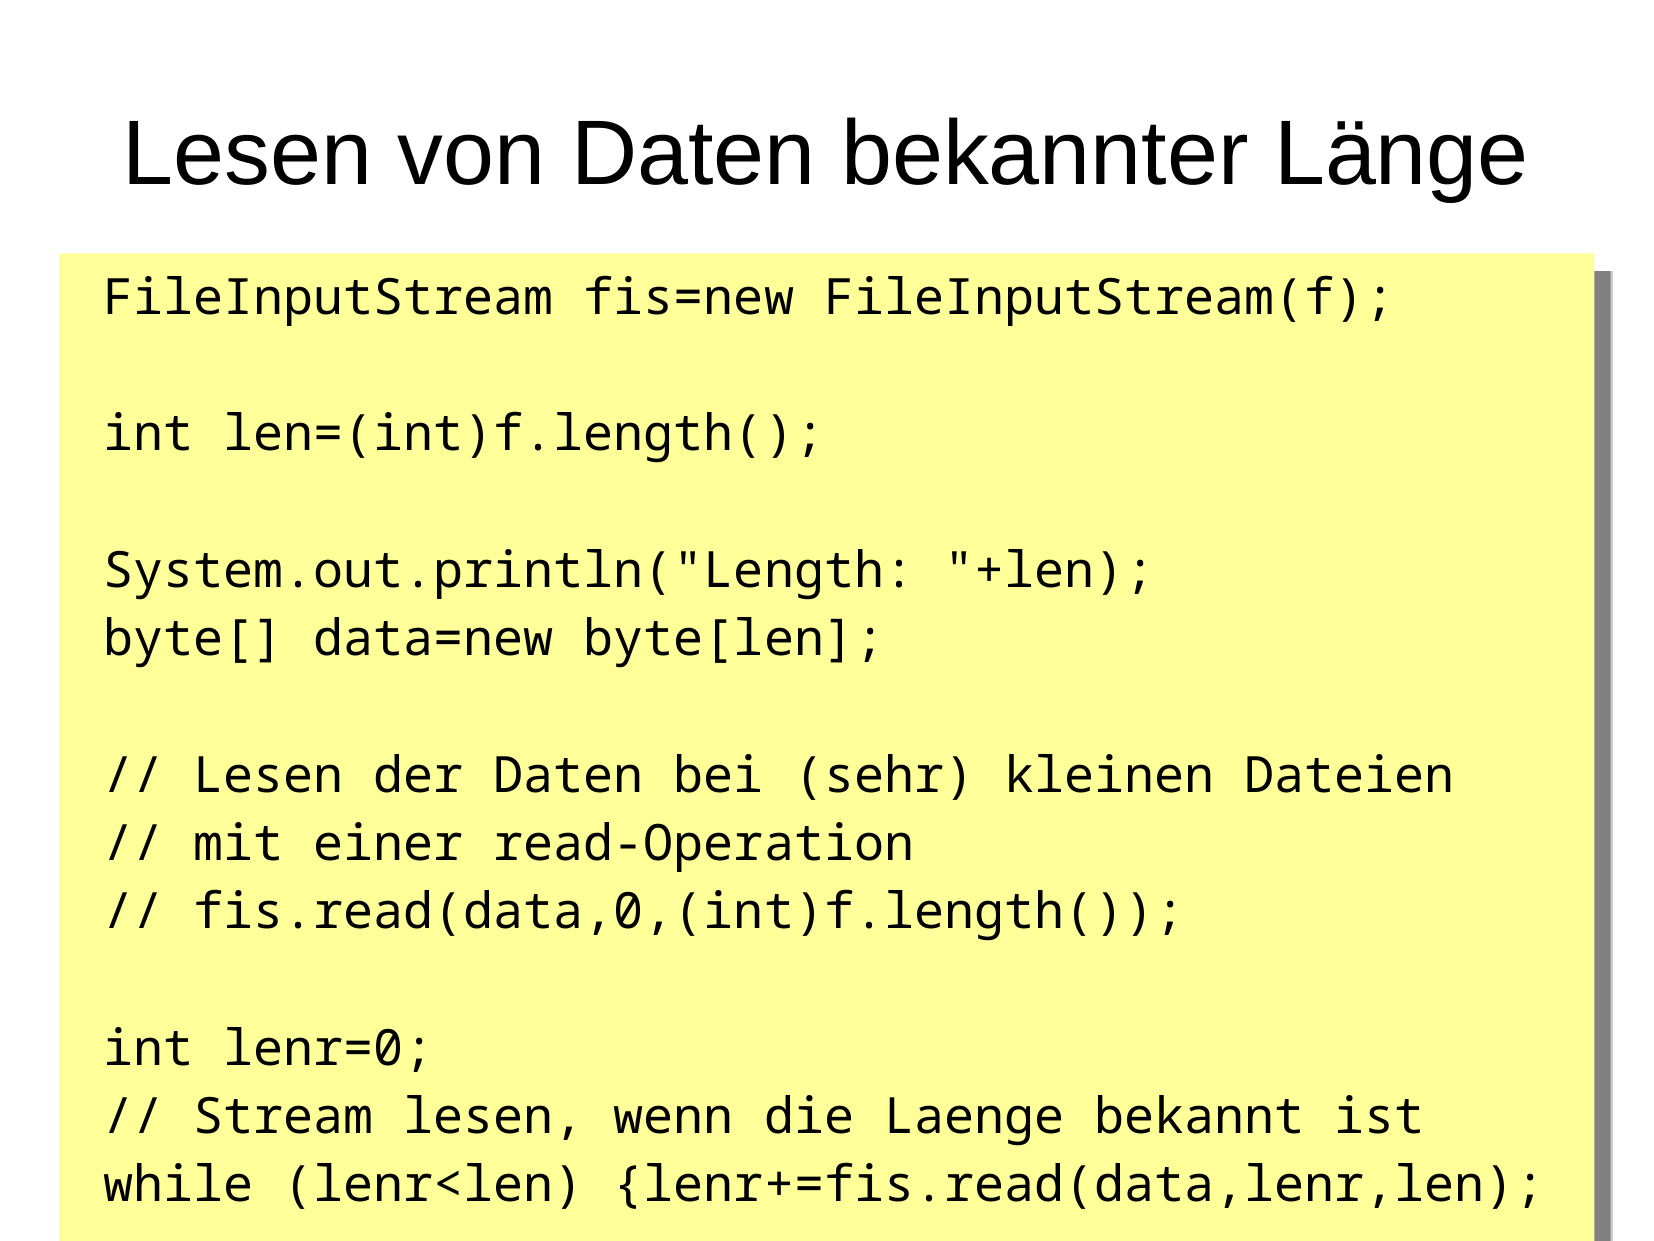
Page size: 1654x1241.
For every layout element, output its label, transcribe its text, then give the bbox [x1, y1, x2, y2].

title Lesen von Daten bekannter Länge [82, 49, 1571, 257]
text_box FileInputStream fis=new FileInputStream(f); int len=(int)f.length(); System.out.println("Length: "+len); byte[] data=new byte[len]; // Lesen der Daten bei (sehr) kleinen Dateien // mit einer read-Operation // fis.read(data,0,(int)f.length()); int lenr=0; // Stream lesen, wenn die Laenge bekannt ist while (lenr<len) {lenr+=fis.read(data,lenr,len); System.out.println(new String(data,0,len));} [59, 253, 1595, 1197]
